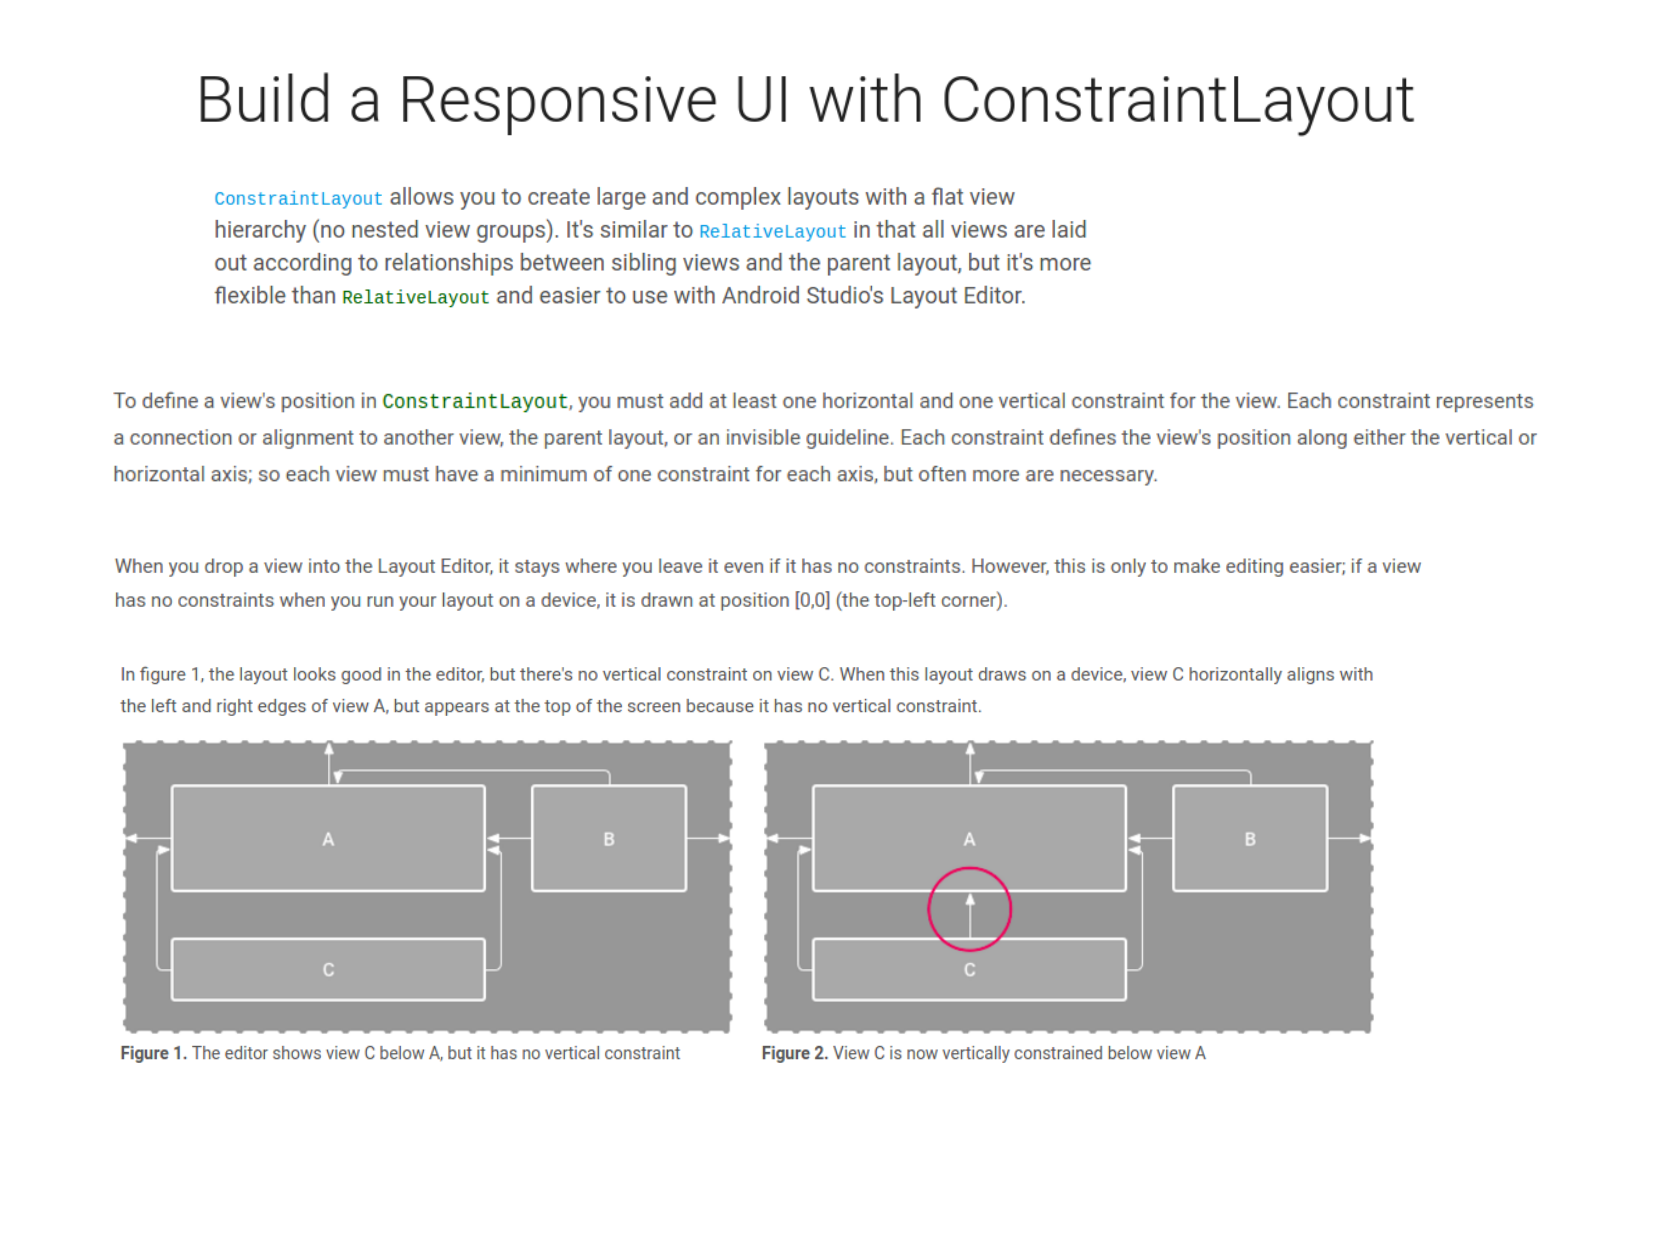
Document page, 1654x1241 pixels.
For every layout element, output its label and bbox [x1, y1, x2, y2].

picture [177, 67, 1450, 142]
picture [106, 649, 1420, 1091]
picture [198, 177, 1123, 320]
picture [98, 543, 1465, 620]
picture [94, 373, 1576, 497]
